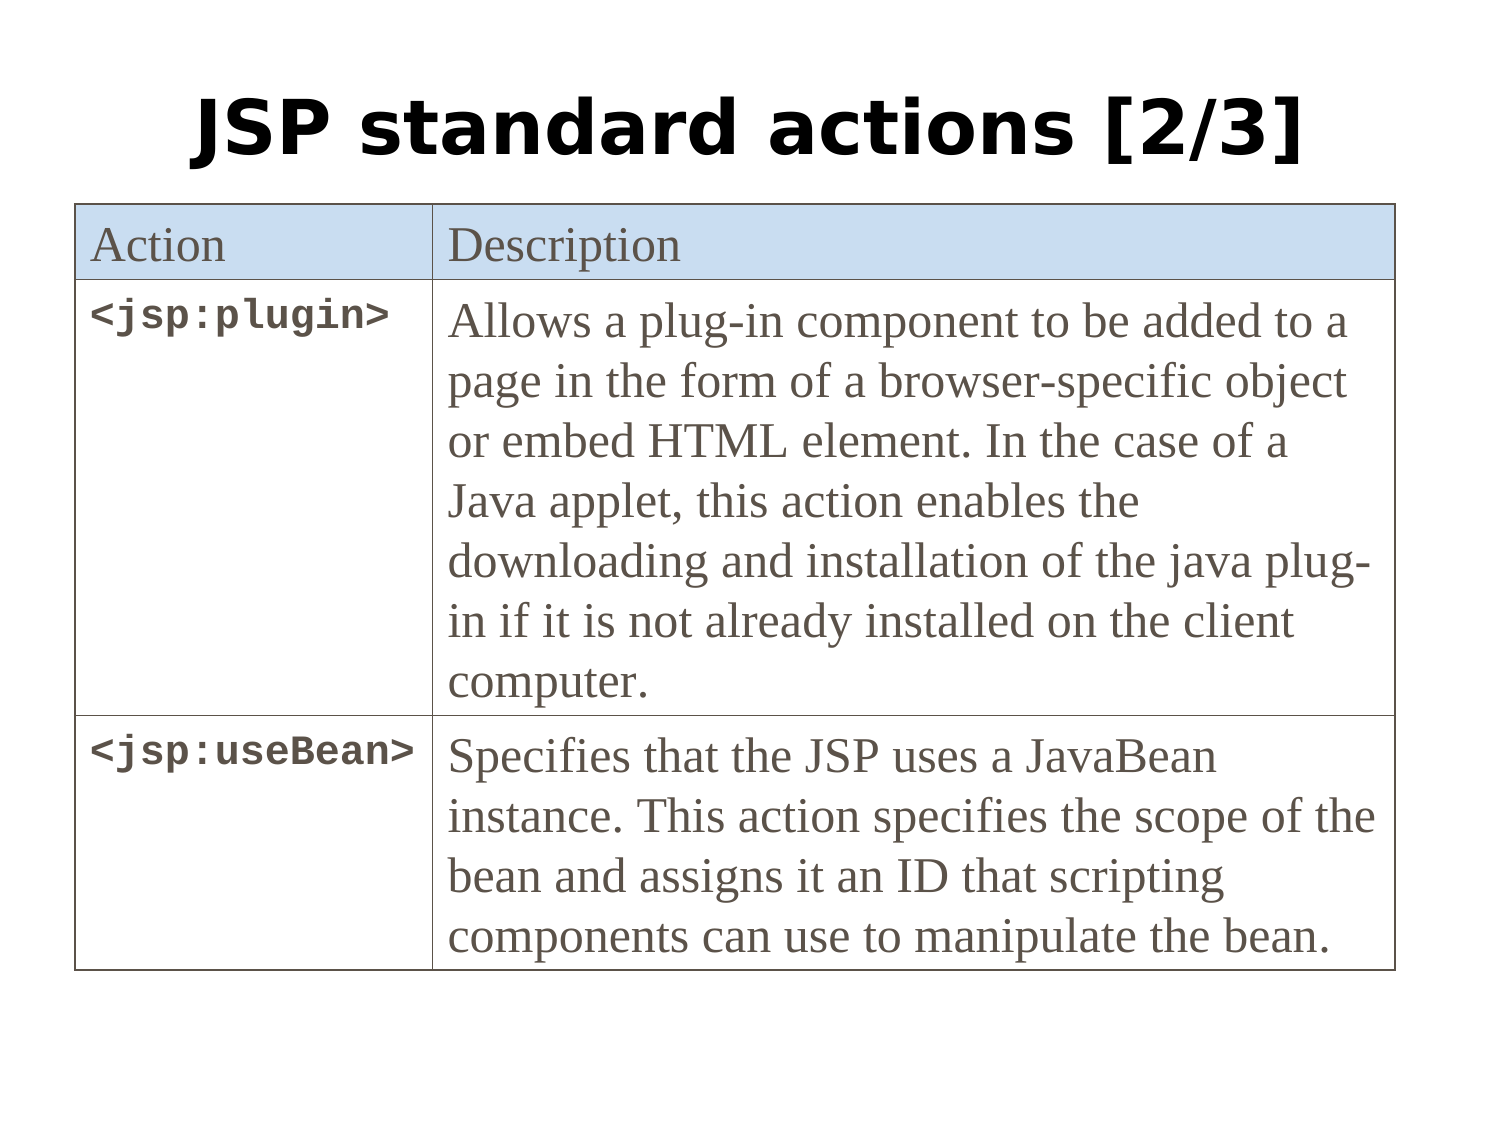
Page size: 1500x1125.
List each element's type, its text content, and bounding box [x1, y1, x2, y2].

table_header Description [433, 205, 1394, 279]
title JSP standard actions [2/3] [75, 44, 1425, 177]
table_cell <jsp:useBean> [76, 716, 432, 969]
table_cell Allows a plug-in component to be added to a page in the form of a browser-specific object or embed HTML element. In the case of a Java applet, this action enables the downloading and installation of the java plug-in if it is not already installed on the client computer. [433, 280, 1394, 715]
table_cell <jsp:plugin> [76, 280, 432, 715]
table_header Action [76, 205, 432, 279]
table_cell Specifies that the JSP uses a JavaBean instance. This action specifies the scope of the bean and assigns it an ID that scripting components can use to manipulate the bean. [433, 716, 1394, 969]
